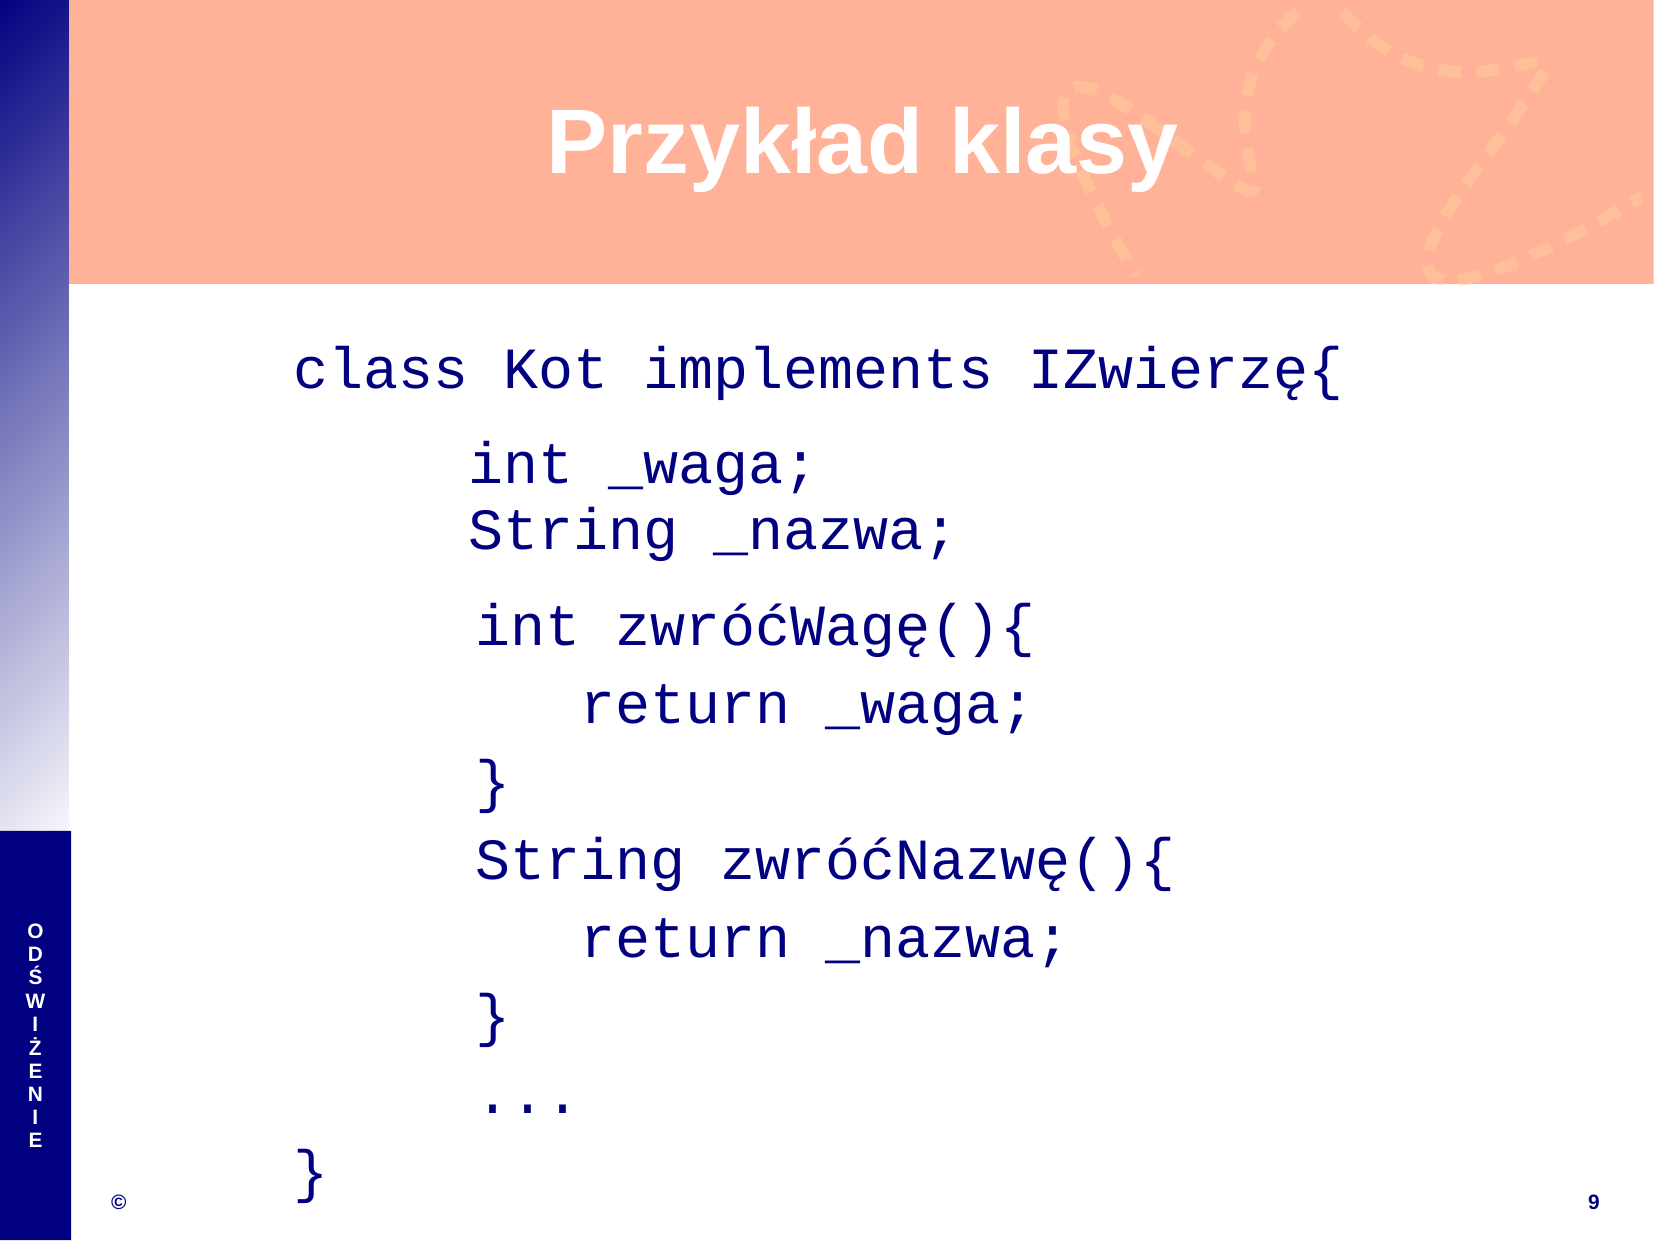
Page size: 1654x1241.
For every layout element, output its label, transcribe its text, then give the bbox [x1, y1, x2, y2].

title Przykład klasy [109, 37, 1617, 246]
text_box O D Ś W I Ż E N I E [0, 831, 71, 1241]
list class Kot implements IZwierzę{ int _waga; String _nazwa; int zwróćWagę(){ return _waga; } String zwróćNazwę(){ return _nazwa; } ... } [275, 339, 1451, 1174]
